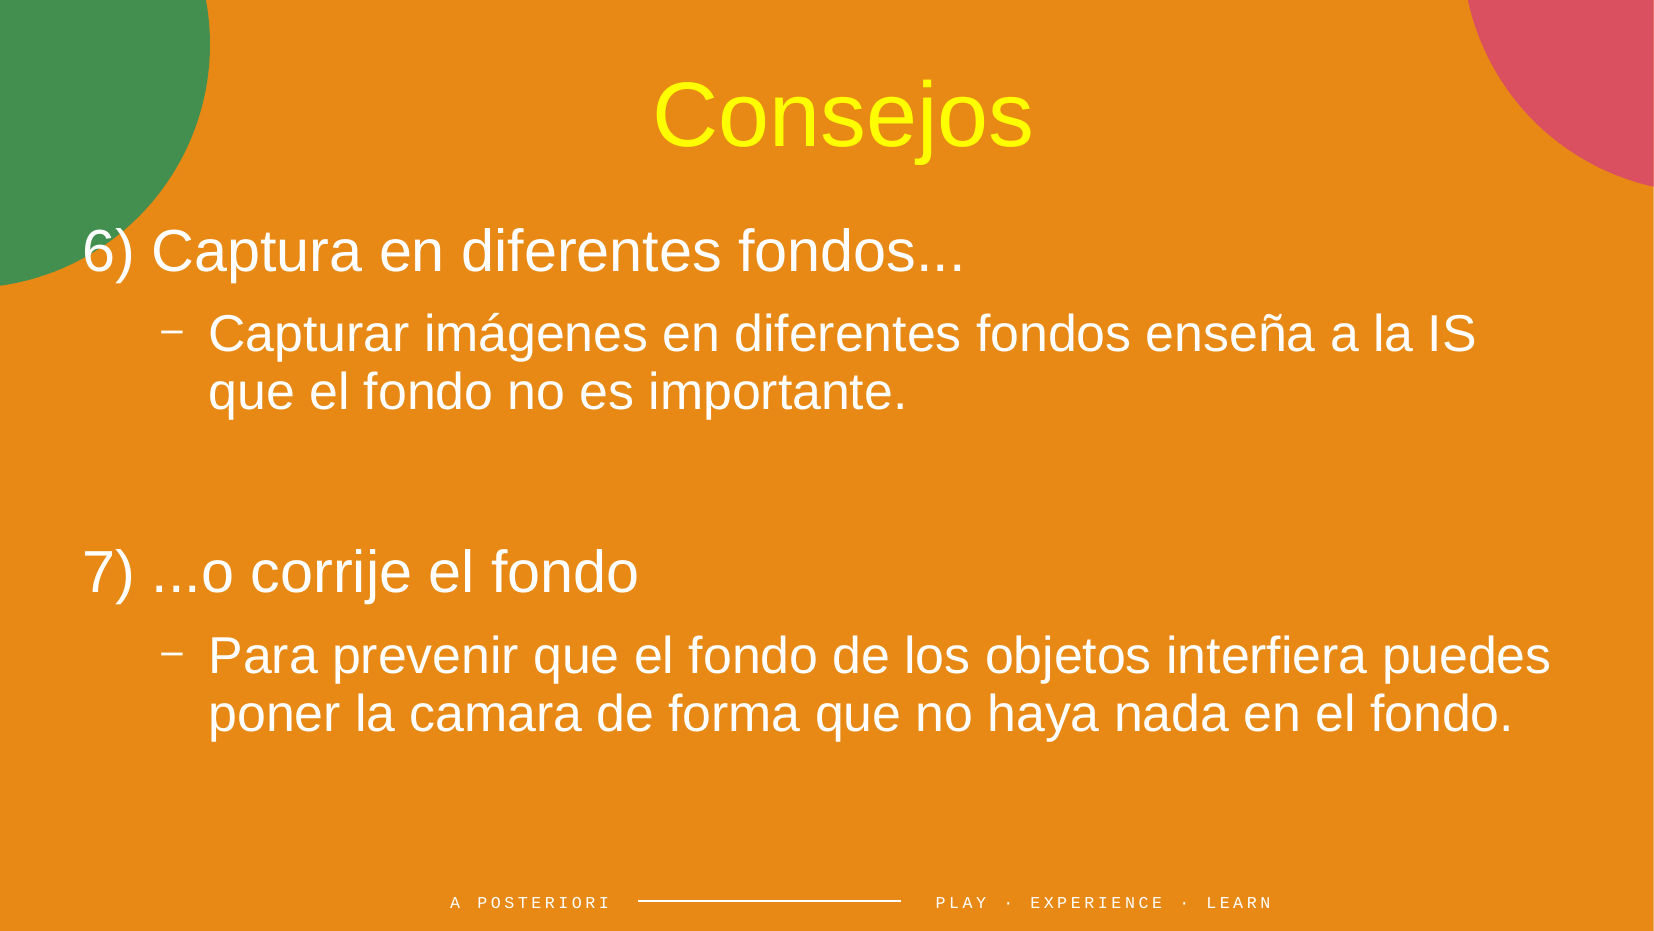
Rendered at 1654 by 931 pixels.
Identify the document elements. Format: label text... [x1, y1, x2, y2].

title Consejos [187, 37, 1501, 193]
list 6) Captura en diferentes fondos... Capturar imágenes en diferentes fondos enseña a la IS que el fondo no es importante. 7) ...o corrije el fondo Para prevenir que el fondo de los objetos interfiera puedes poner la camara de forma que no haya nada en el fondo. [82, 217, 1571, 758]
